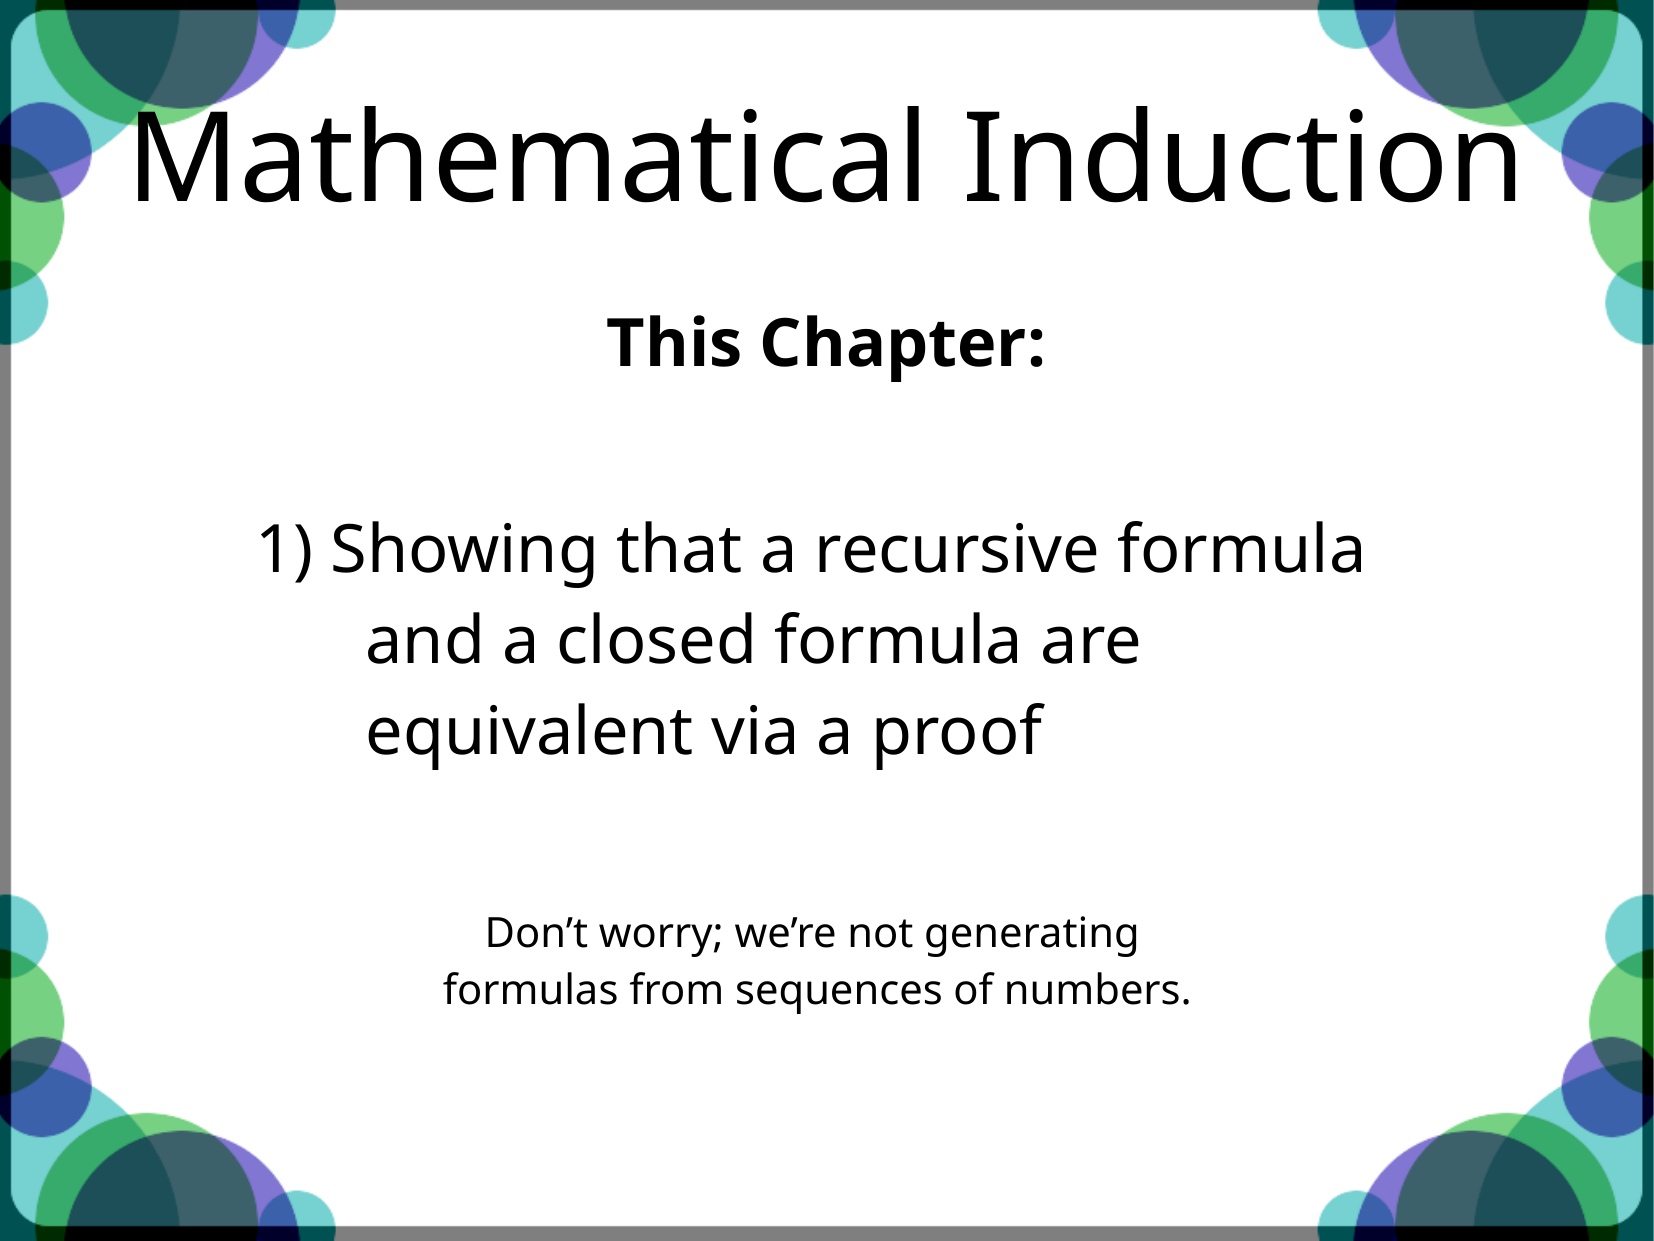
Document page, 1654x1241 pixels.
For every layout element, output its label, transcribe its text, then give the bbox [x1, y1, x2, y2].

text_box Showing that a recursive formula and a closed formula are equivalent via a proof [255, 405, 1411, 871]
picture [0, 0, 1654, 1241]
title Mathematical Induction [82, 49, 1571, 257]
subtitle This Chapter: [82, 290, 1571, 391]
text_box Don’t worry; we’re not generating formulas from sequences of numbers. [240, 825, 1396, 1096]
